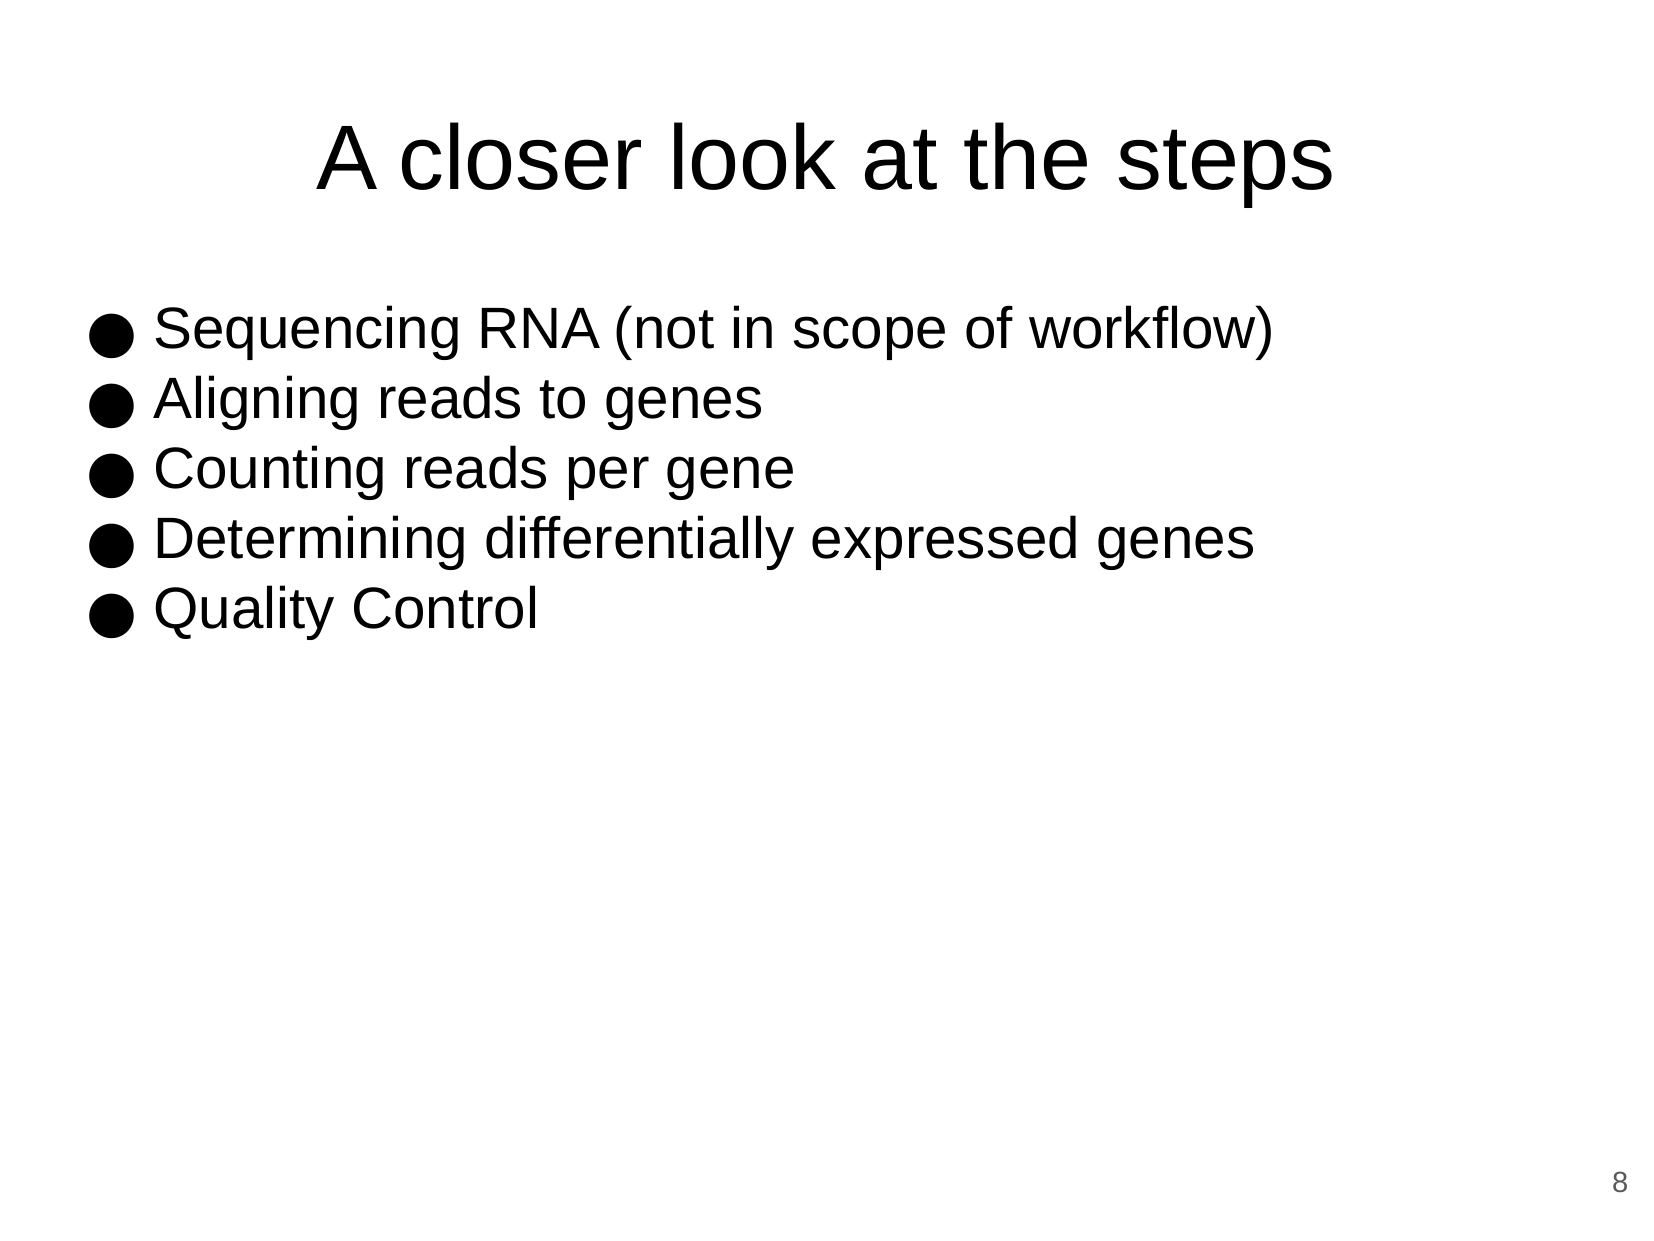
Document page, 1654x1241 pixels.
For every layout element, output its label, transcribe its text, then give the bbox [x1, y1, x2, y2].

slide_number <number> [1547, 1145, 1647, 1241]
text_box A closer look at the steps [82, 49, 1571, 257]
text_box Sequencing RNA (not in scope of workflow) Aligning reads to genes Counting reads per gene Determining differentially expressed genes Quality Control [82, 290, 1571, 1010]
